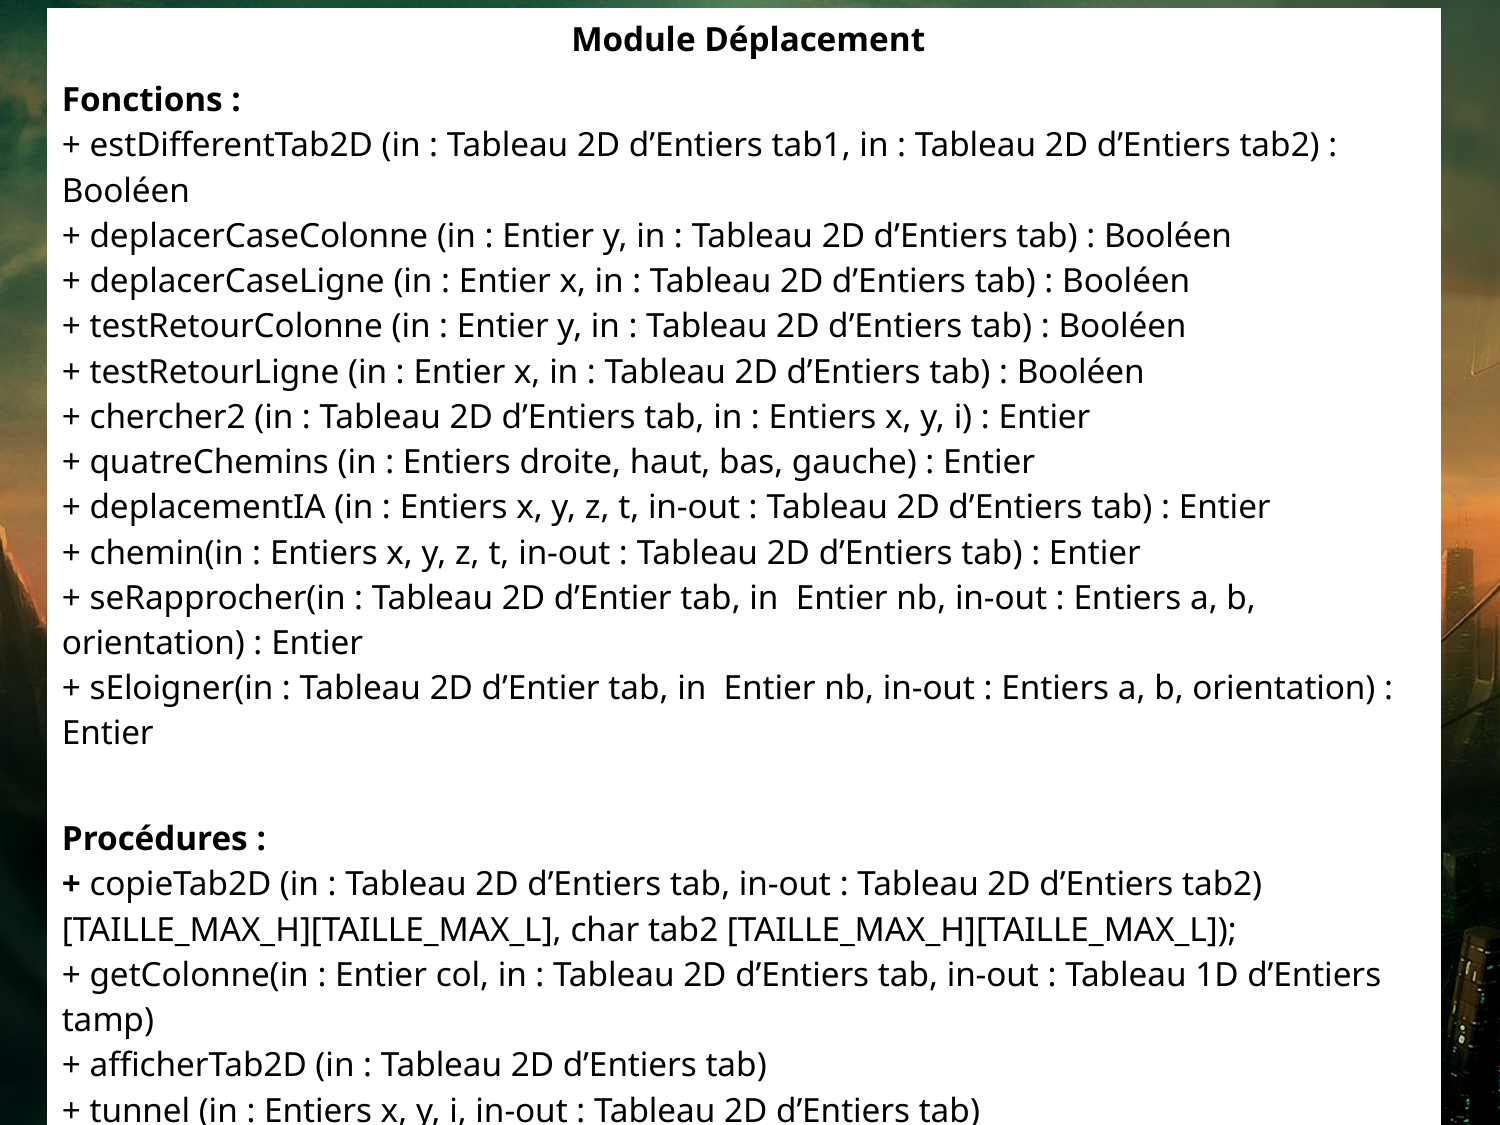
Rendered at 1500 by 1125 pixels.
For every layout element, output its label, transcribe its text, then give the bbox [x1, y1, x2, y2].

table_header Module Déplacement [47, 8, 1441, 69]
table_cell Fonctions : + estDifferentTab2D (in : Tableau 2D d’Entiers tab1, in : Tableau 2D d’Entiers tab2) : Booléen + deplacerCaseColonne (in : Entier y, in : Tableau 2D d’Entiers tab) : Booléen + deplacerCaseLigne (in : Entier x, in : Tableau 2D d’Entiers tab) : Booléen + testRetourColonne (in : Entier y, in : Tableau 2D d’Entiers tab) : Booléen + testRetourLigne (in : Entier x, in : Tableau 2D d’Entiers tab) : Booléen + chercher2 (in : Tableau 2D d’Entiers tab, in : Entiers x, y, i) : Entier + quatreChemins (in : Entiers droite, haut, bas, gauche) : Entier + deplacementIA (in : Entiers x, y, z, t, in-out : Tableau 2D d’Entiers tab) : Entier + chemin(in : Entiers x, y, z, t, in-out : Tableau 2D d’Entiers tab) : Entier + seRapprocher(in : Tableau 2D d’Entier tab, in Entier nb, in-out : Entiers a, b, orientation) : Entier + sEloigner(in : Tableau 2D d’Entier tab, in Entier nb, in-out : Entiers a, b, orientation) : Entier [47, 69, 1441, 808]
table_cell Procédures : + copieTab2D (in : Tableau 2D d’Entiers tab, in-out : Tableau 2D d’Entiers tab2) [TAILLE_MAX_H][TAILLE_MAX_L], char tab2 [TAILLE_MAX_H][TAILLE_MAX_L]); + getColonne(in : Entier col, in : Tableau 2D d’Entiers tab, in-out : Tableau 1D d’Entiers tamp) + afficherTab2D (in : Tableau 2D d’Entiers tab) + tunnel (in : Entiers x, y, i, in-out : Tableau 2D d’Entiers tab) + reinitTunnel (in : Entiers x, y, in-out : Tableau 2D d’Entiers tab) [47, 808, 1441, 1125]
picture [0, 0, 1500, 1125]
